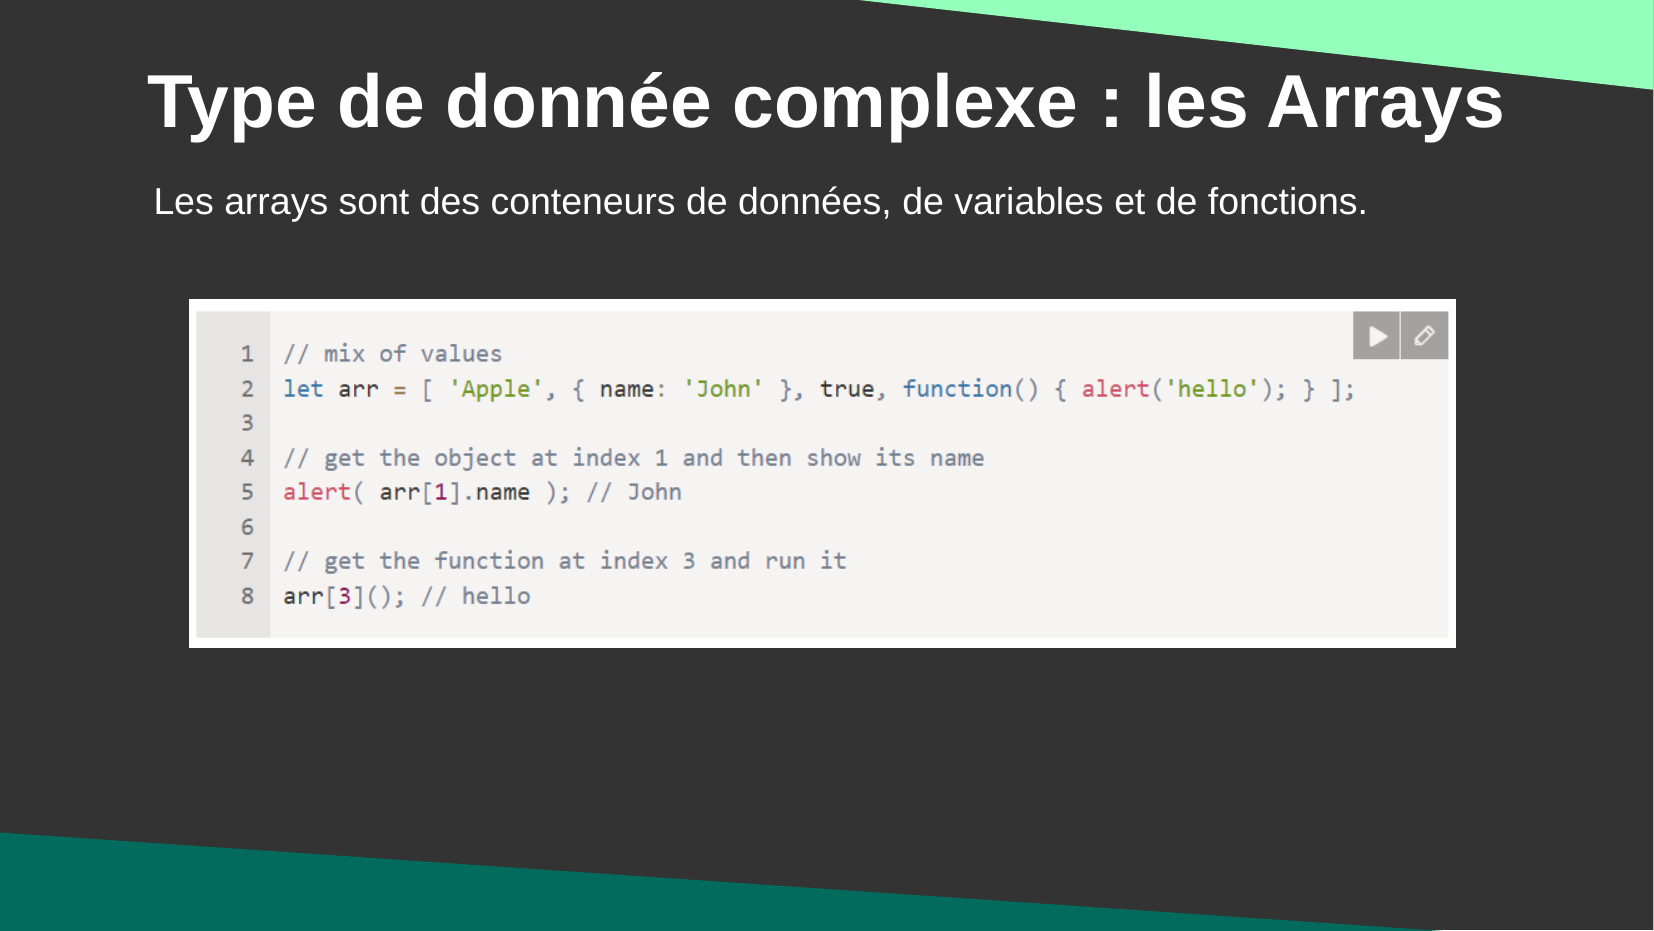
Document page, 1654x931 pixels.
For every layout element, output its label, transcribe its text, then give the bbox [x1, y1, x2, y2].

list Les arrays sont des conteneurs de données, de variables et de fonctions. [82, 180, 1571, 721]
text_box [858, 0, 1654, 90]
title Type de donnée complexe : les Arrays [82, 60, 1571, 180]
